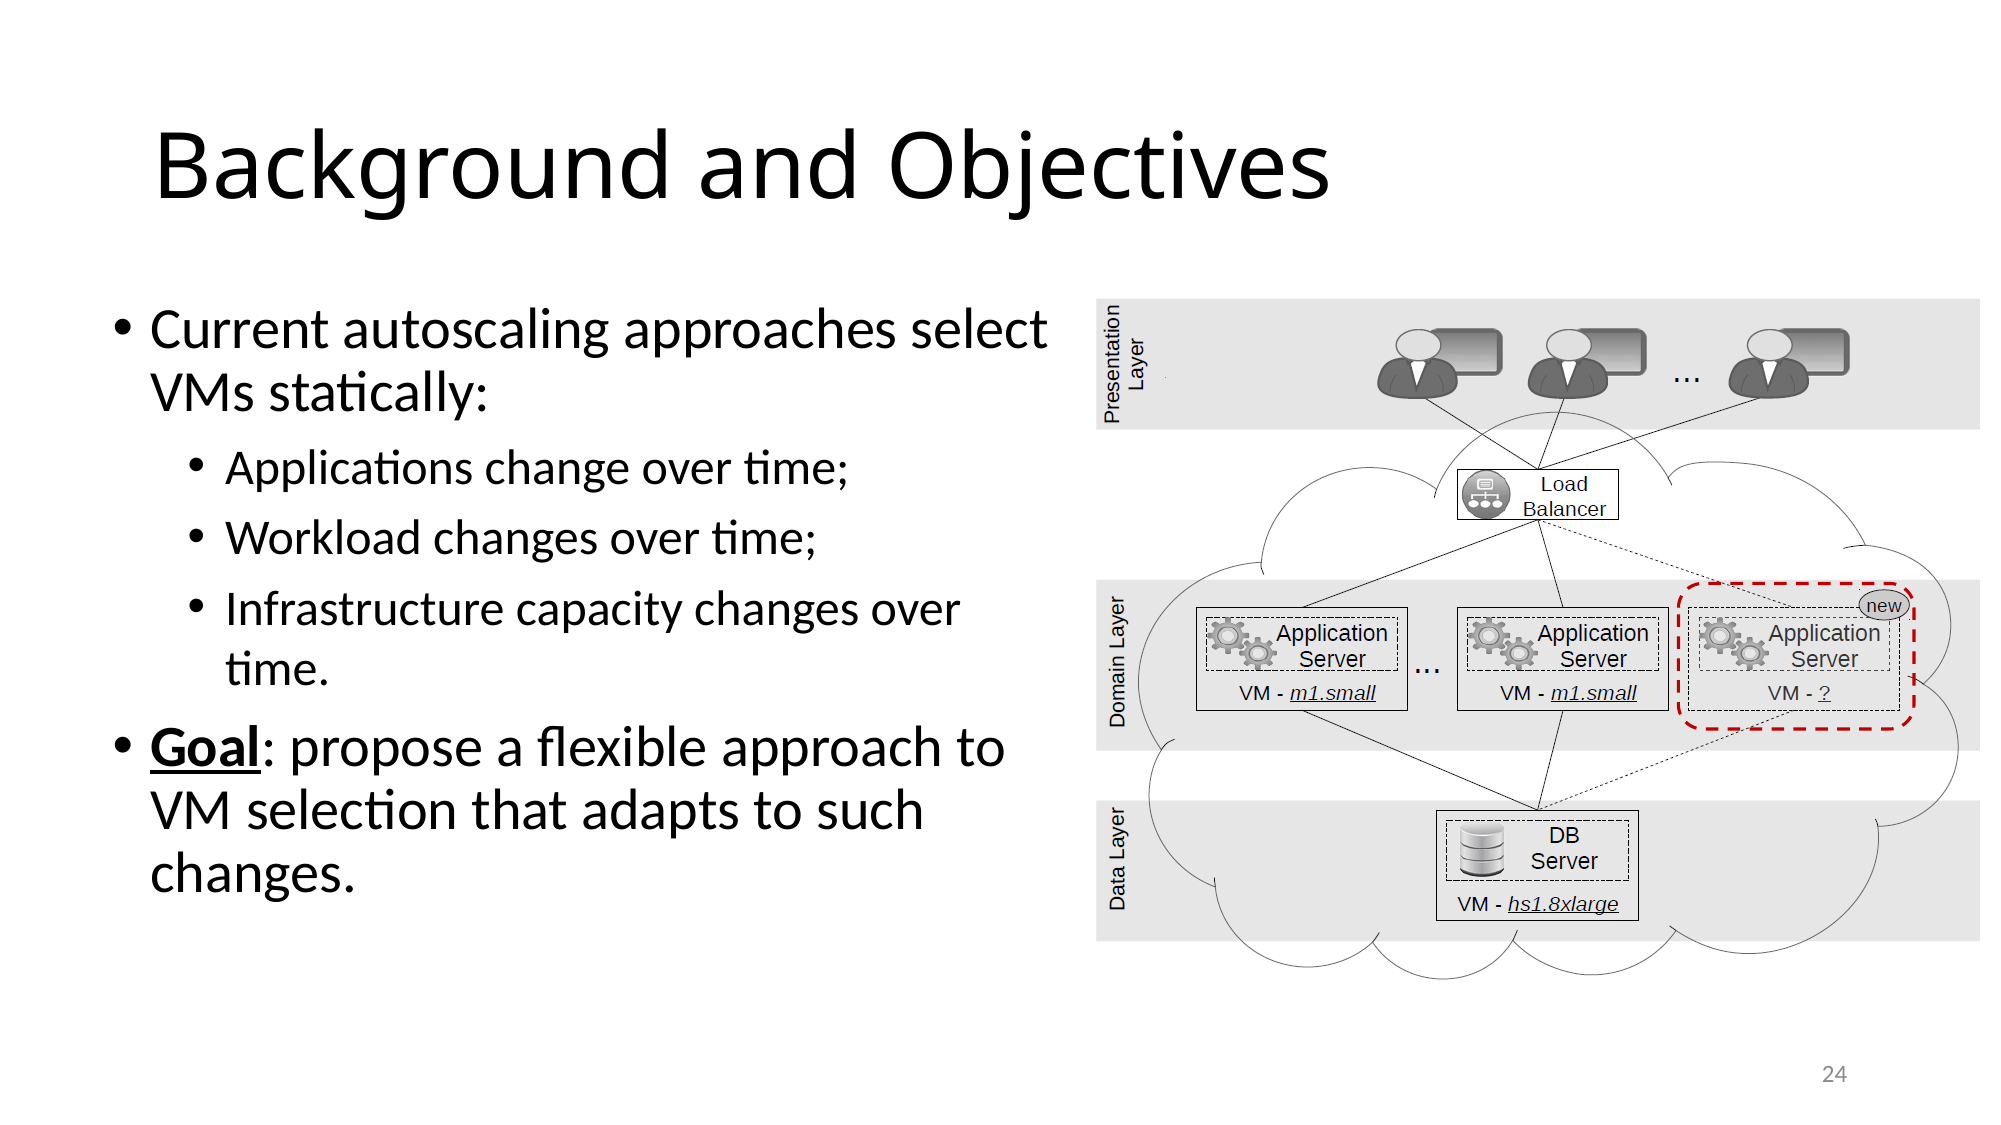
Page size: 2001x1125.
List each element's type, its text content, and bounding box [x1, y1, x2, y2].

title Background and Objectives [137, 59, 1863, 278]
slide_number <number> [1412, 1042, 1863, 1103]
picture [1090, 292, 1993, 986]
list Current autoscaling approaches select VMs statically: Applications change over time; Workload changes over time; Infrastructure capacity changes over time. Goal: propose a flexible approach to VM selection that adapts to such changes. [97, 290, 1090, 1005]
